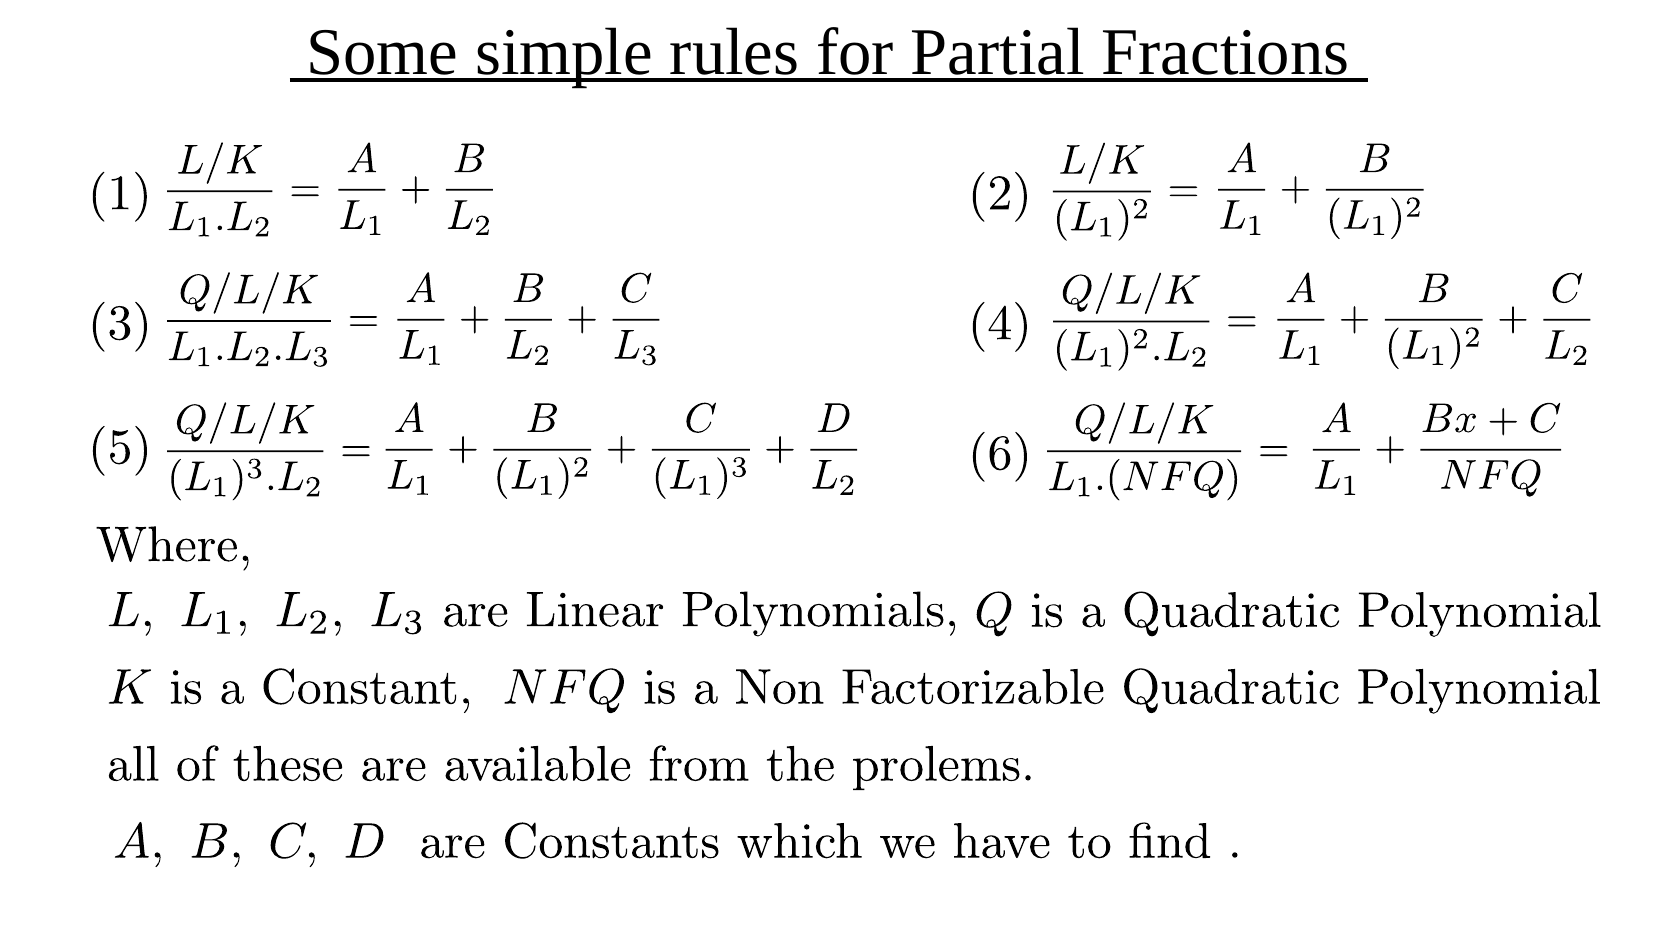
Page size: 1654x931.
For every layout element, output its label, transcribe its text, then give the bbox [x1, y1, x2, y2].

text_box [338, 142, 493, 235]
text_box [90, 301, 147, 352]
text_box [108, 745, 1031, 791]
text_box [970, 301, 1027, 352]
text_box [90, 171, 147, 222]
title Some simple rules for Partial Fractions [84, 10, 1574, 94]
text_box [397, 272, 660, 366]
text_box [96, 526, 249, 571]
text_box [167, 272, 378, 367]
text_box [167, 142, 319, 237]
text_box [114, 821, 1238, 868]
text_box [504, 668, 1600, 714]
text_box [976, 591, 1601, 637]
text_box [1053, 272, 1256, 371]
text_box [1052, 142, 1198, 241]
text_box [1047, 402, 1288, 501]
text_box [385, 402, 858, 499]
text_box [108, 591, 956, 637]
text_box [167, 402, 370, 501]
text_box [1218, 142, 1424, 240]
text_box [1277, 272, 1591, 370]
text_box [970, 431, 1027, 482]
subtitle [47, 117, 1630, 910]
text_box [970, 171, 1027, 222]
text_box [1312, 402, 1562, 497]
text_box [90, 425, 147, 476]
text_box [108, 668, 470, 714]
